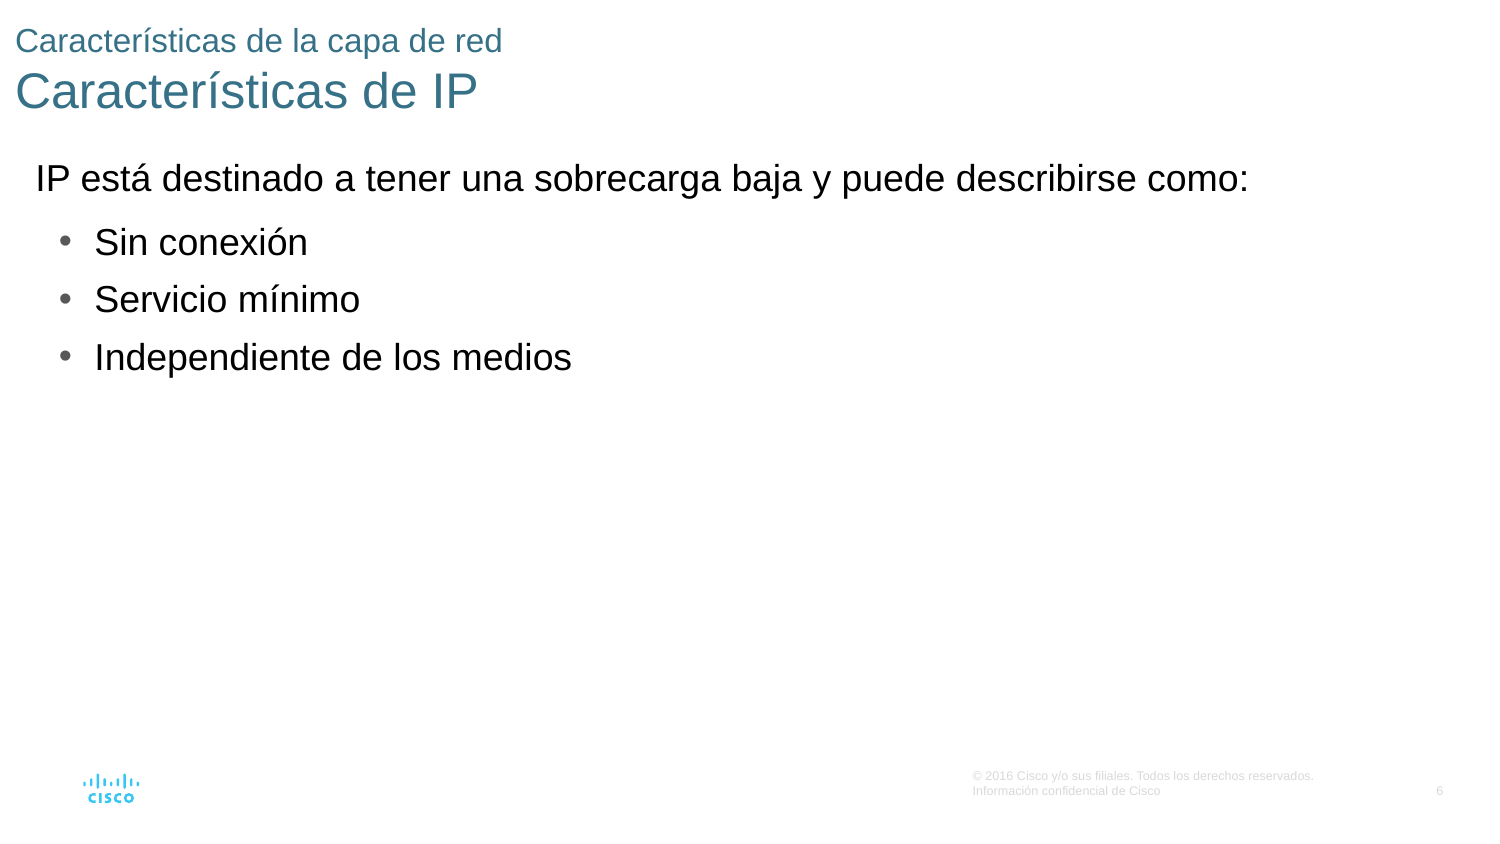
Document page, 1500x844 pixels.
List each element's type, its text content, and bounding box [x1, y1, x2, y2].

title Características de la capa de red Características de IP [0, 6, 1500, 131]
list IP está destinado a tener una sobrecarga baja y puede describirse como: Sin conexión Servicio mínimo Independiente de los medios [20, 146, 1500, 467]
